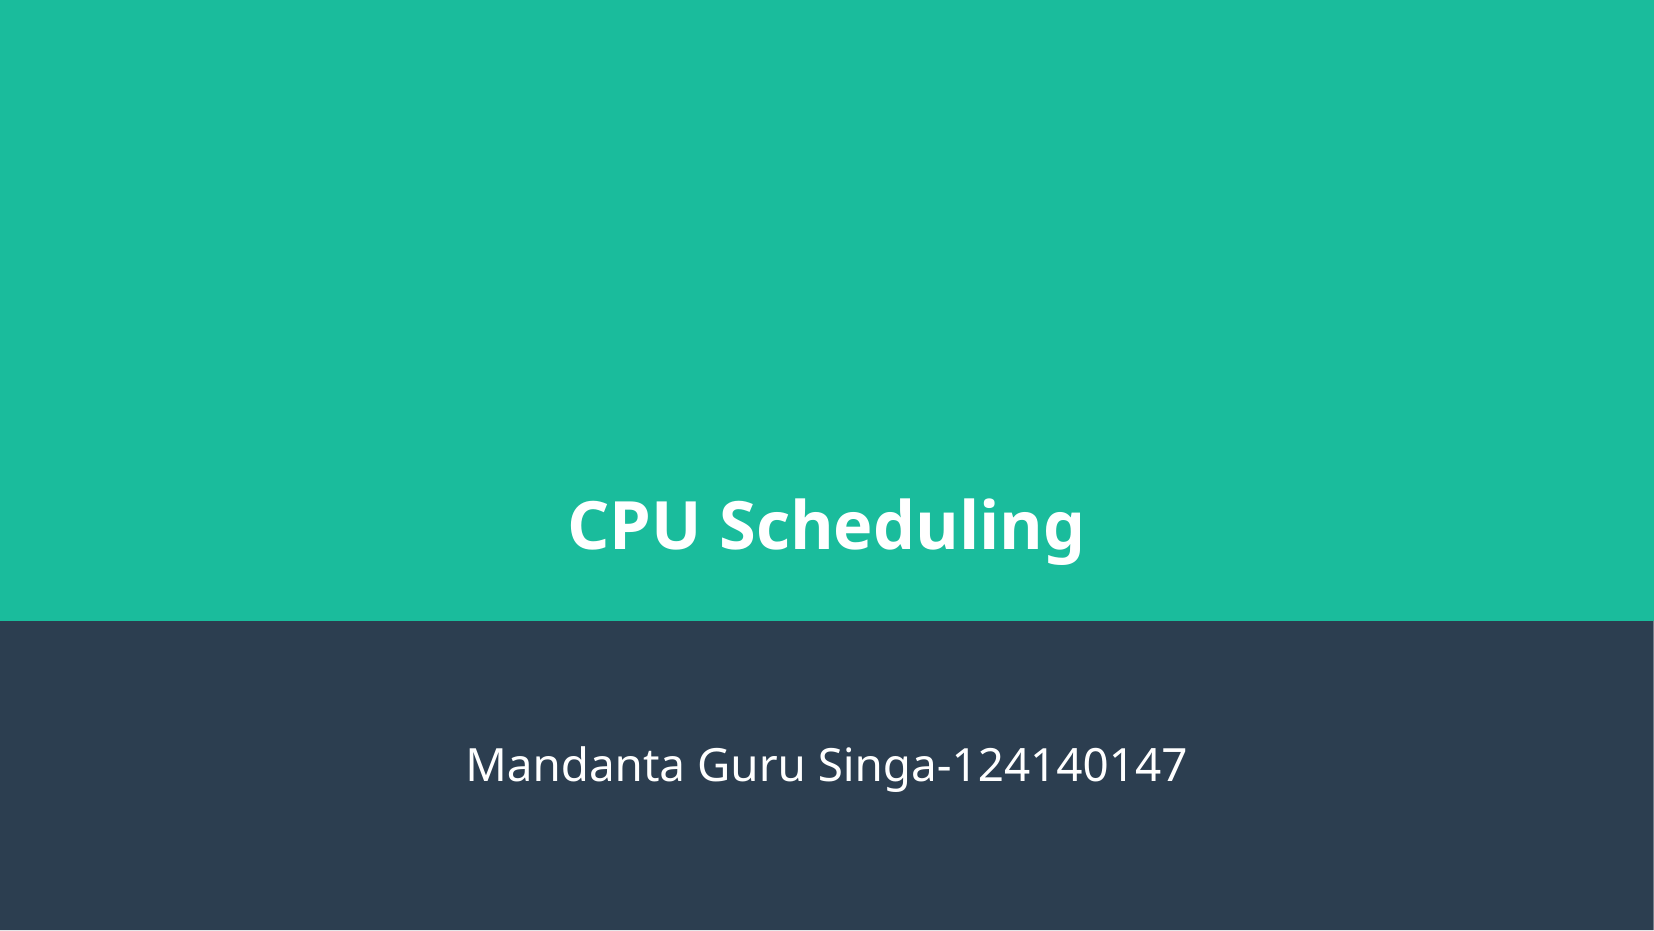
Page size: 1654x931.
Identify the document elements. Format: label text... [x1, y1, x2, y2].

title CPU Scheduling [59, 465, 1595, 583]
subtitle Mandanta Guru Singa-124140147 [59, 642, 1595, 886]
